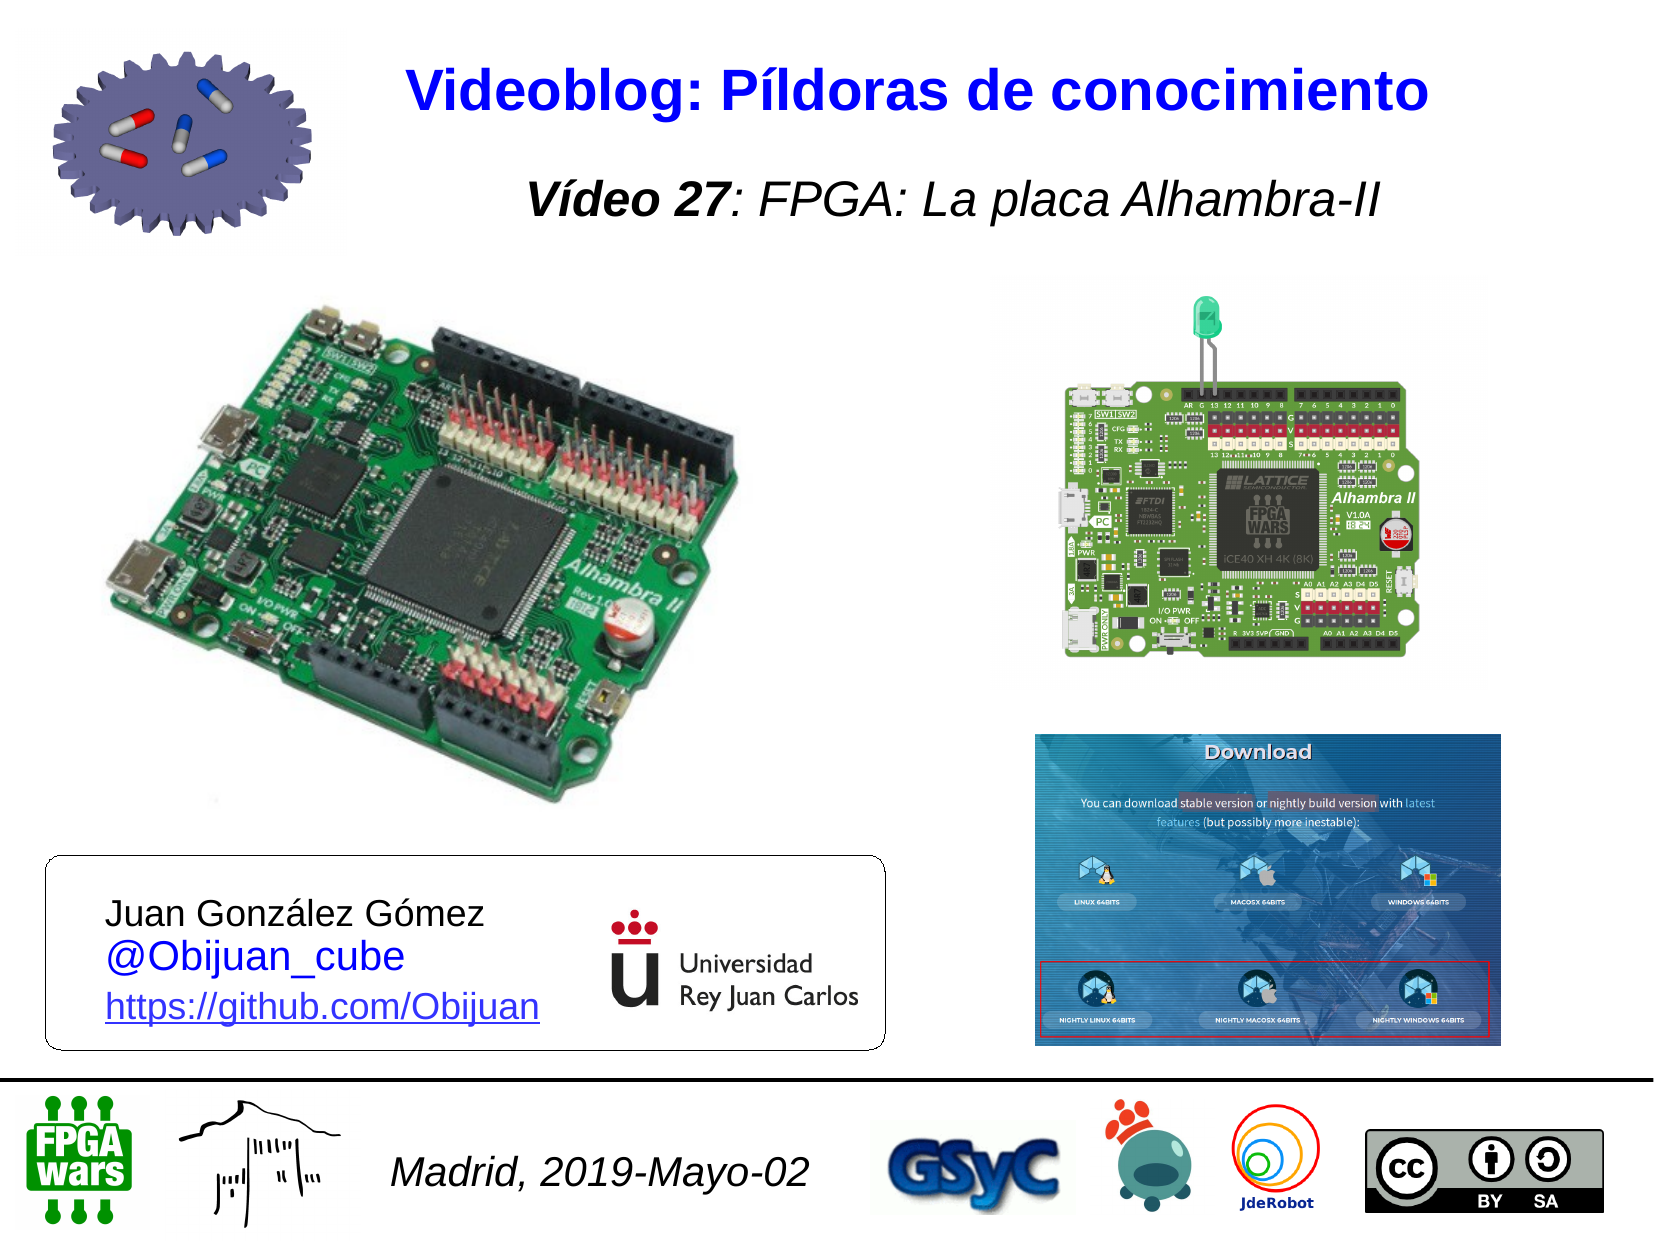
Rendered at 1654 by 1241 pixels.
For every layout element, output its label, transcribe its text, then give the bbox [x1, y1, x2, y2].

title Videoblog: Píldoras de conocimiento [405, 15, 1456, 166]
picture [1365, 1120, 1604, 1221]
picture [990, 275, 1488, 691]
picture [15, 1095, 150, 1231]
picture [870, 1120, 1076, 1216]
text_box Juan González Gómez [90, 885, 601, 946]
text_box Madrid, 2019-Mayo-02 [360, 1125, 841, 1219]
text_box https://github.com/Obijuan [90, 978, 556, 1036]
picture [165, 1089, 361, 1241]
picture [595, 899, 871, 1021]
picture [1090, 1094, 1336, 1216]
text_box @Obijuan_cube [90, 925, 451, 1001]
text_box Vídeo 27: FPGA: La placa Alhambra-II [525, 143, 1471, 256]
picture [1035, 734, 1501, 1046]
text_box [45, 855, 886, 1051]
picture [15, 28, 766, 829]
